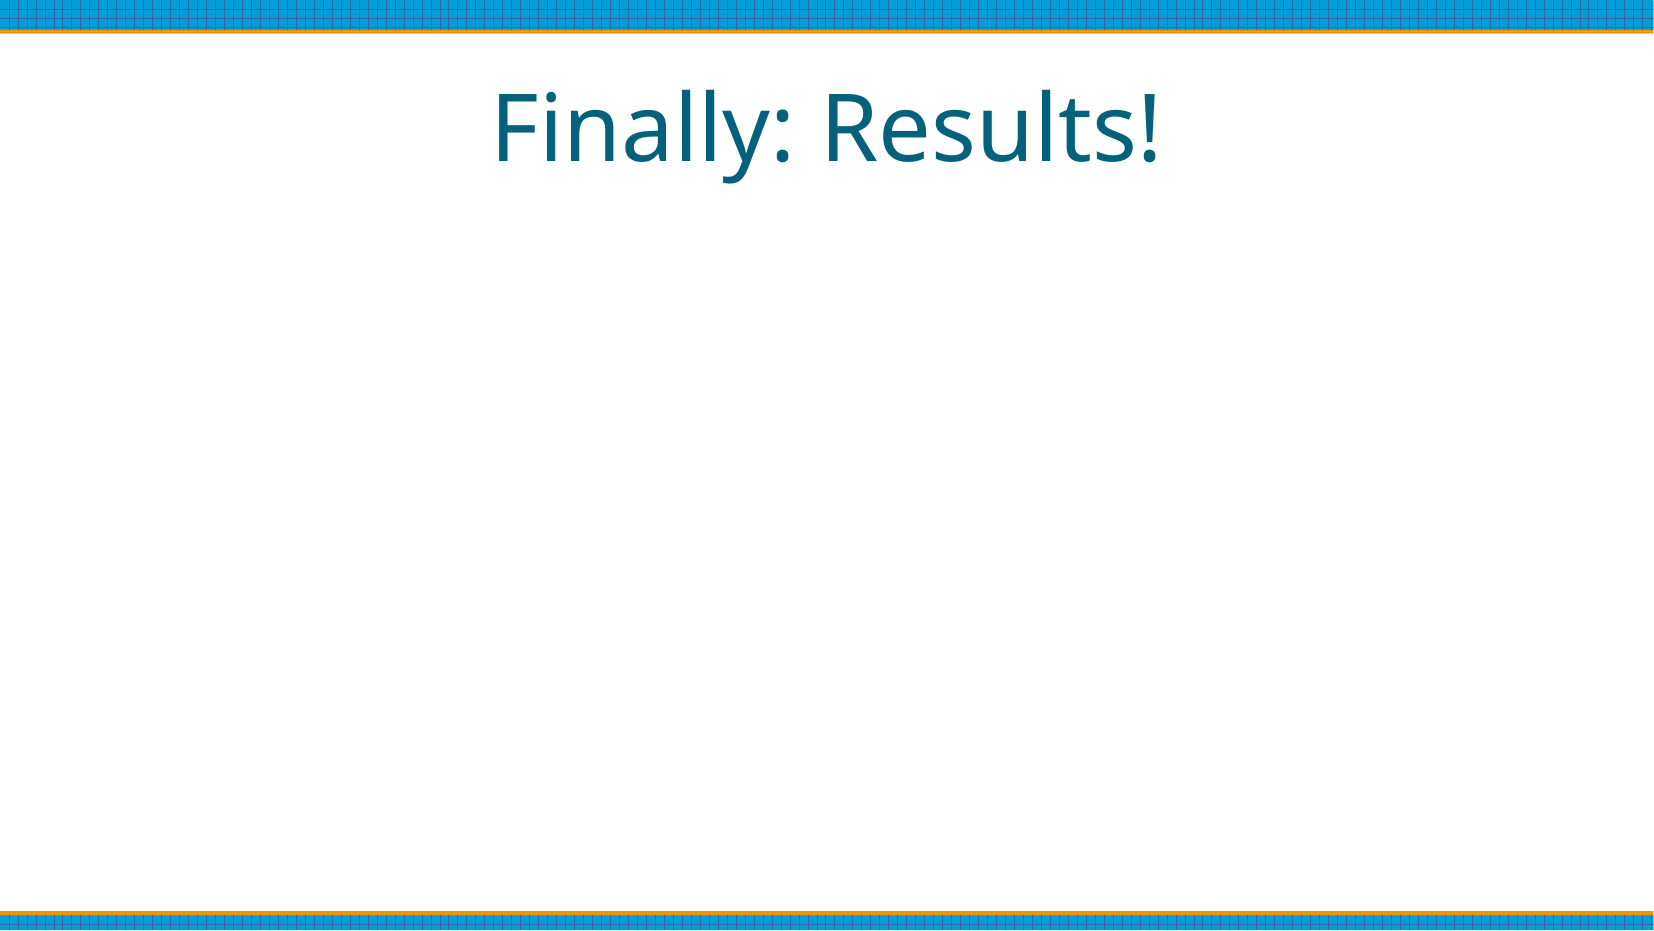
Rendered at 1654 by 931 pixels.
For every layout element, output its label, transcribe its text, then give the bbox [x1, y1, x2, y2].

title Finally: Results! [88, 44, 1565, 207]
